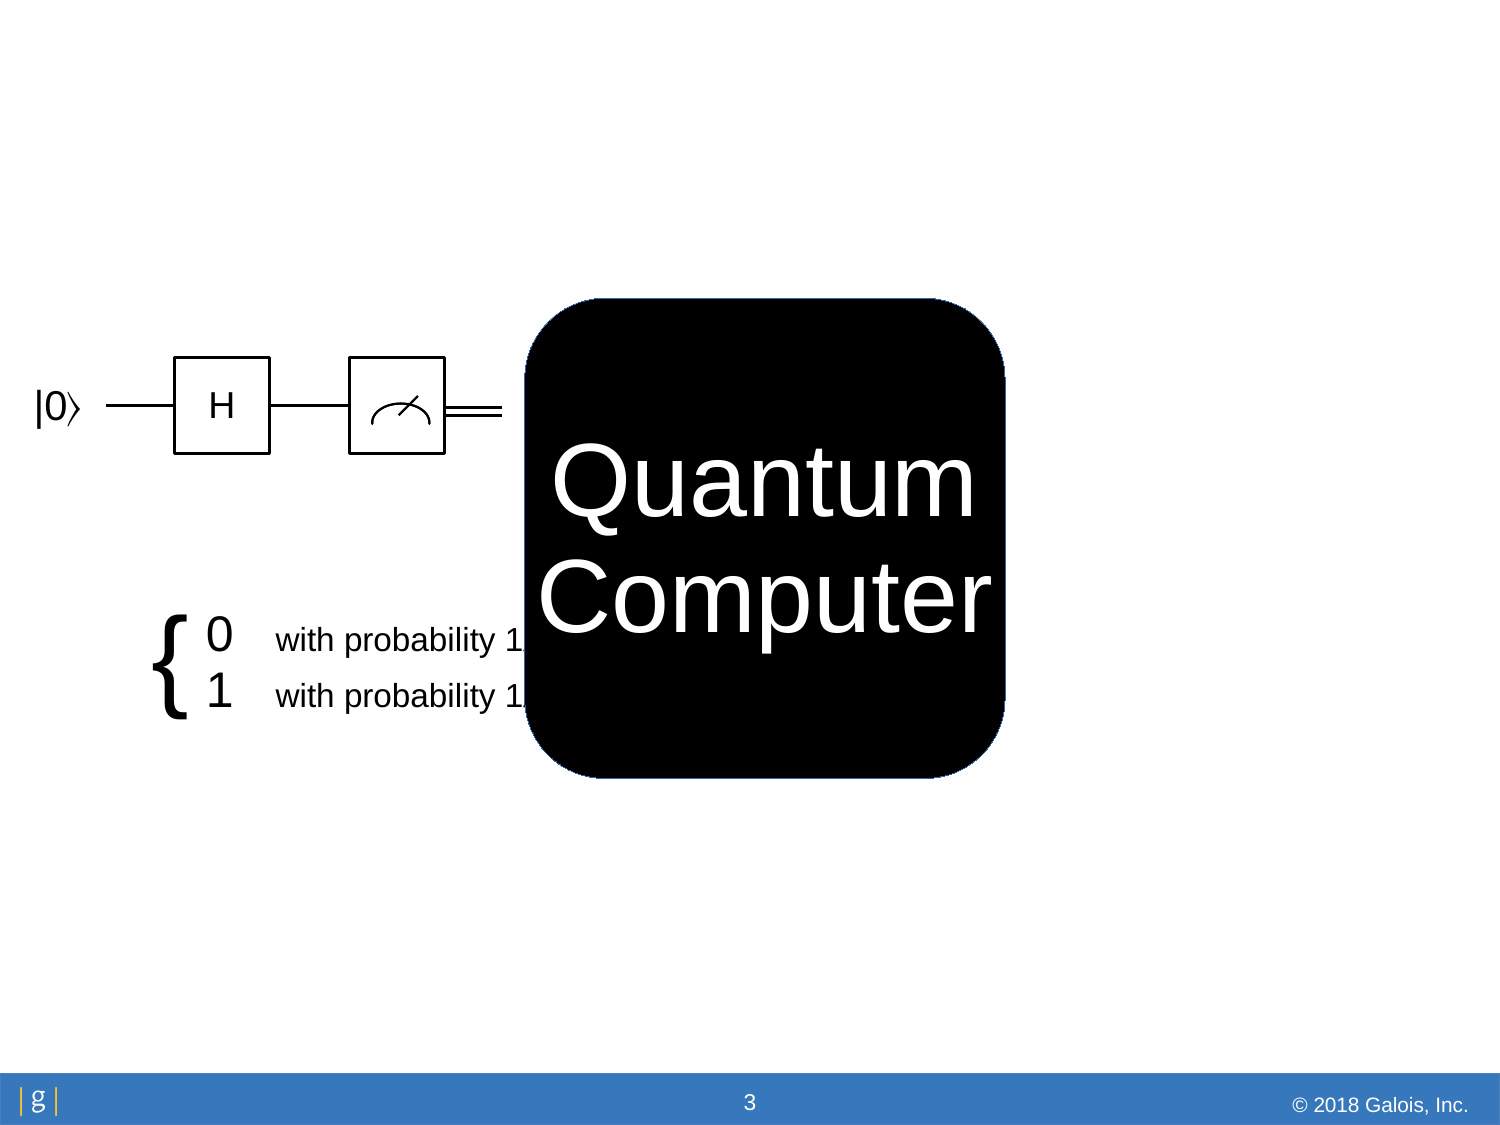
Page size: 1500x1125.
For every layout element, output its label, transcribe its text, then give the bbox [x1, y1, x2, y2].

text_box Quantum Computer [524, 298, 1006, 779]
text_box [349, 357, 445, 454]
text_box 0 with probability 1/2 1 with probability 1/2 [204, 599, 529, 726]
text_box |0〉 [10, 357, 106, 454]
text_box H [174, 357, 270, 454]
picture [20, 1087, 57, 1116]
text_box { [136, 586, 204, 728]
